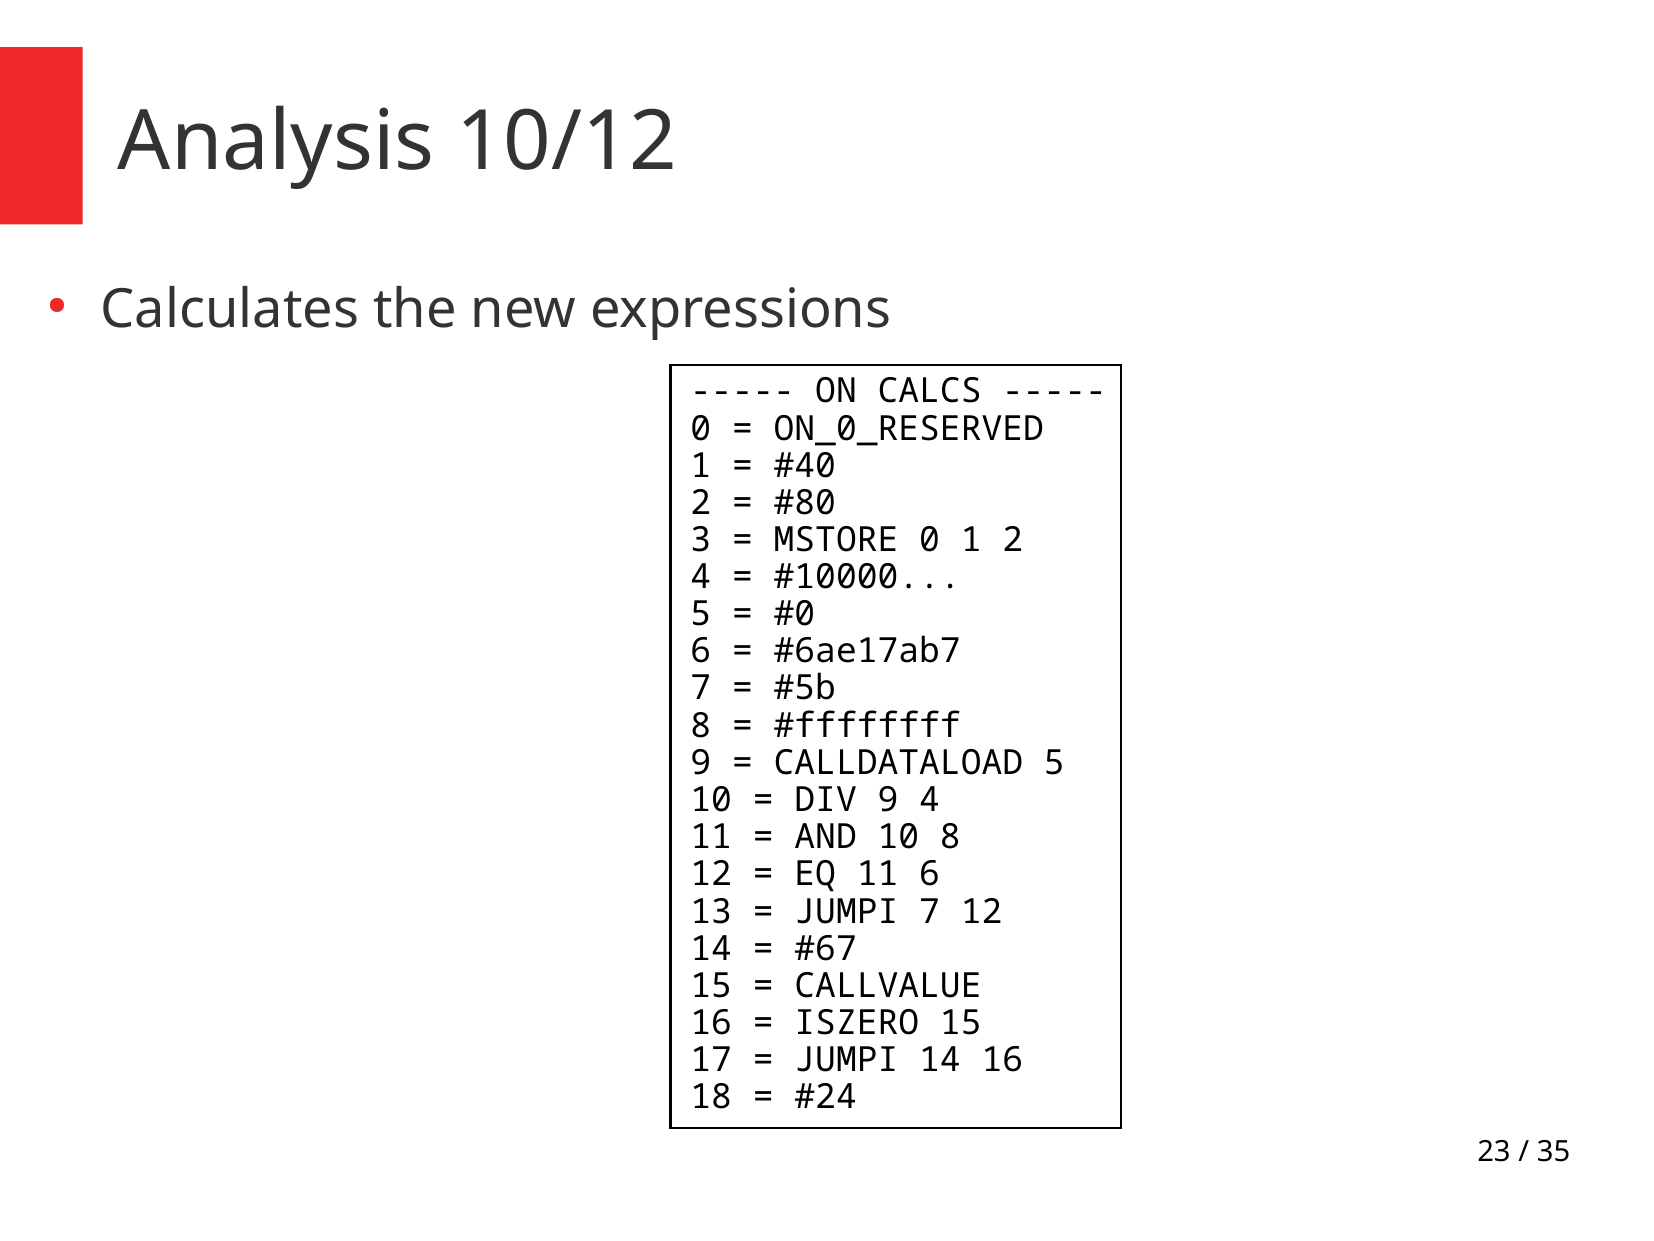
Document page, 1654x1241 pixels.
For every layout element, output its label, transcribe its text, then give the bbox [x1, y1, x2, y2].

picture [659, 353, 1132, 1141]
title Analysis 10/12 [117, 33, 1571, 241]
list Calculates the new expressions [29, 270, 1620, 376]
